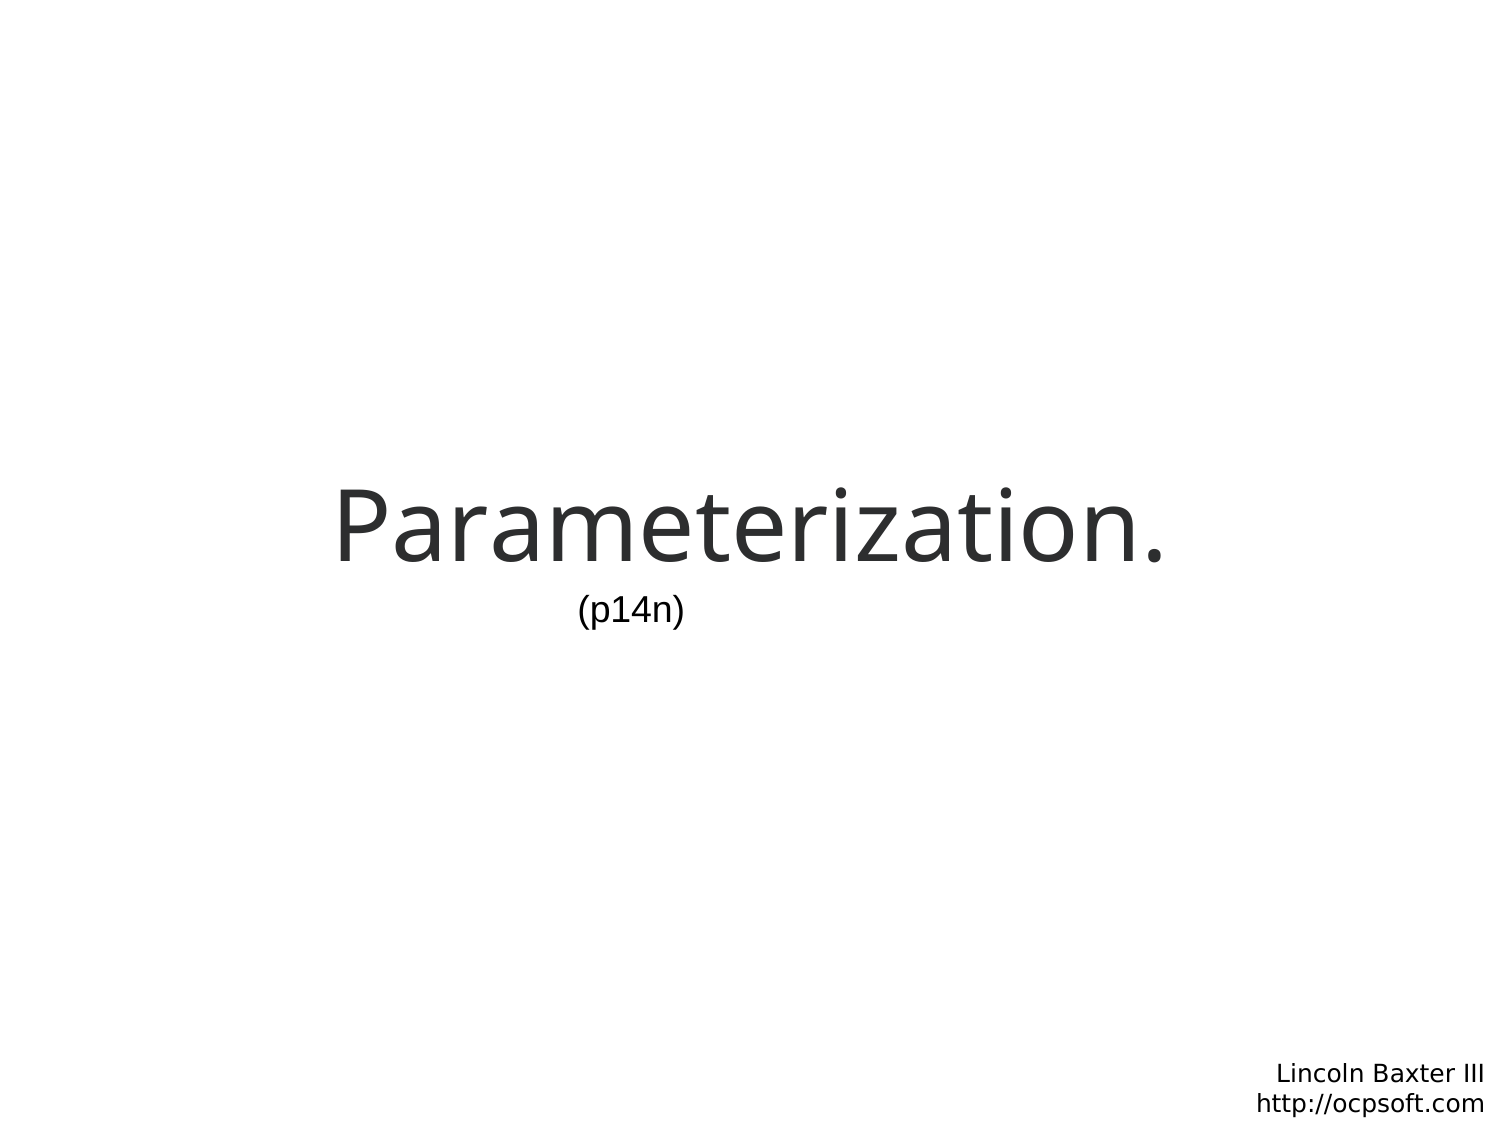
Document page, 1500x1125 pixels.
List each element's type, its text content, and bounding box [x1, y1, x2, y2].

text_box (p14n) [562, 577, 788, 638]
subtitle Parameterization. [75, 119, 1425, 923]
